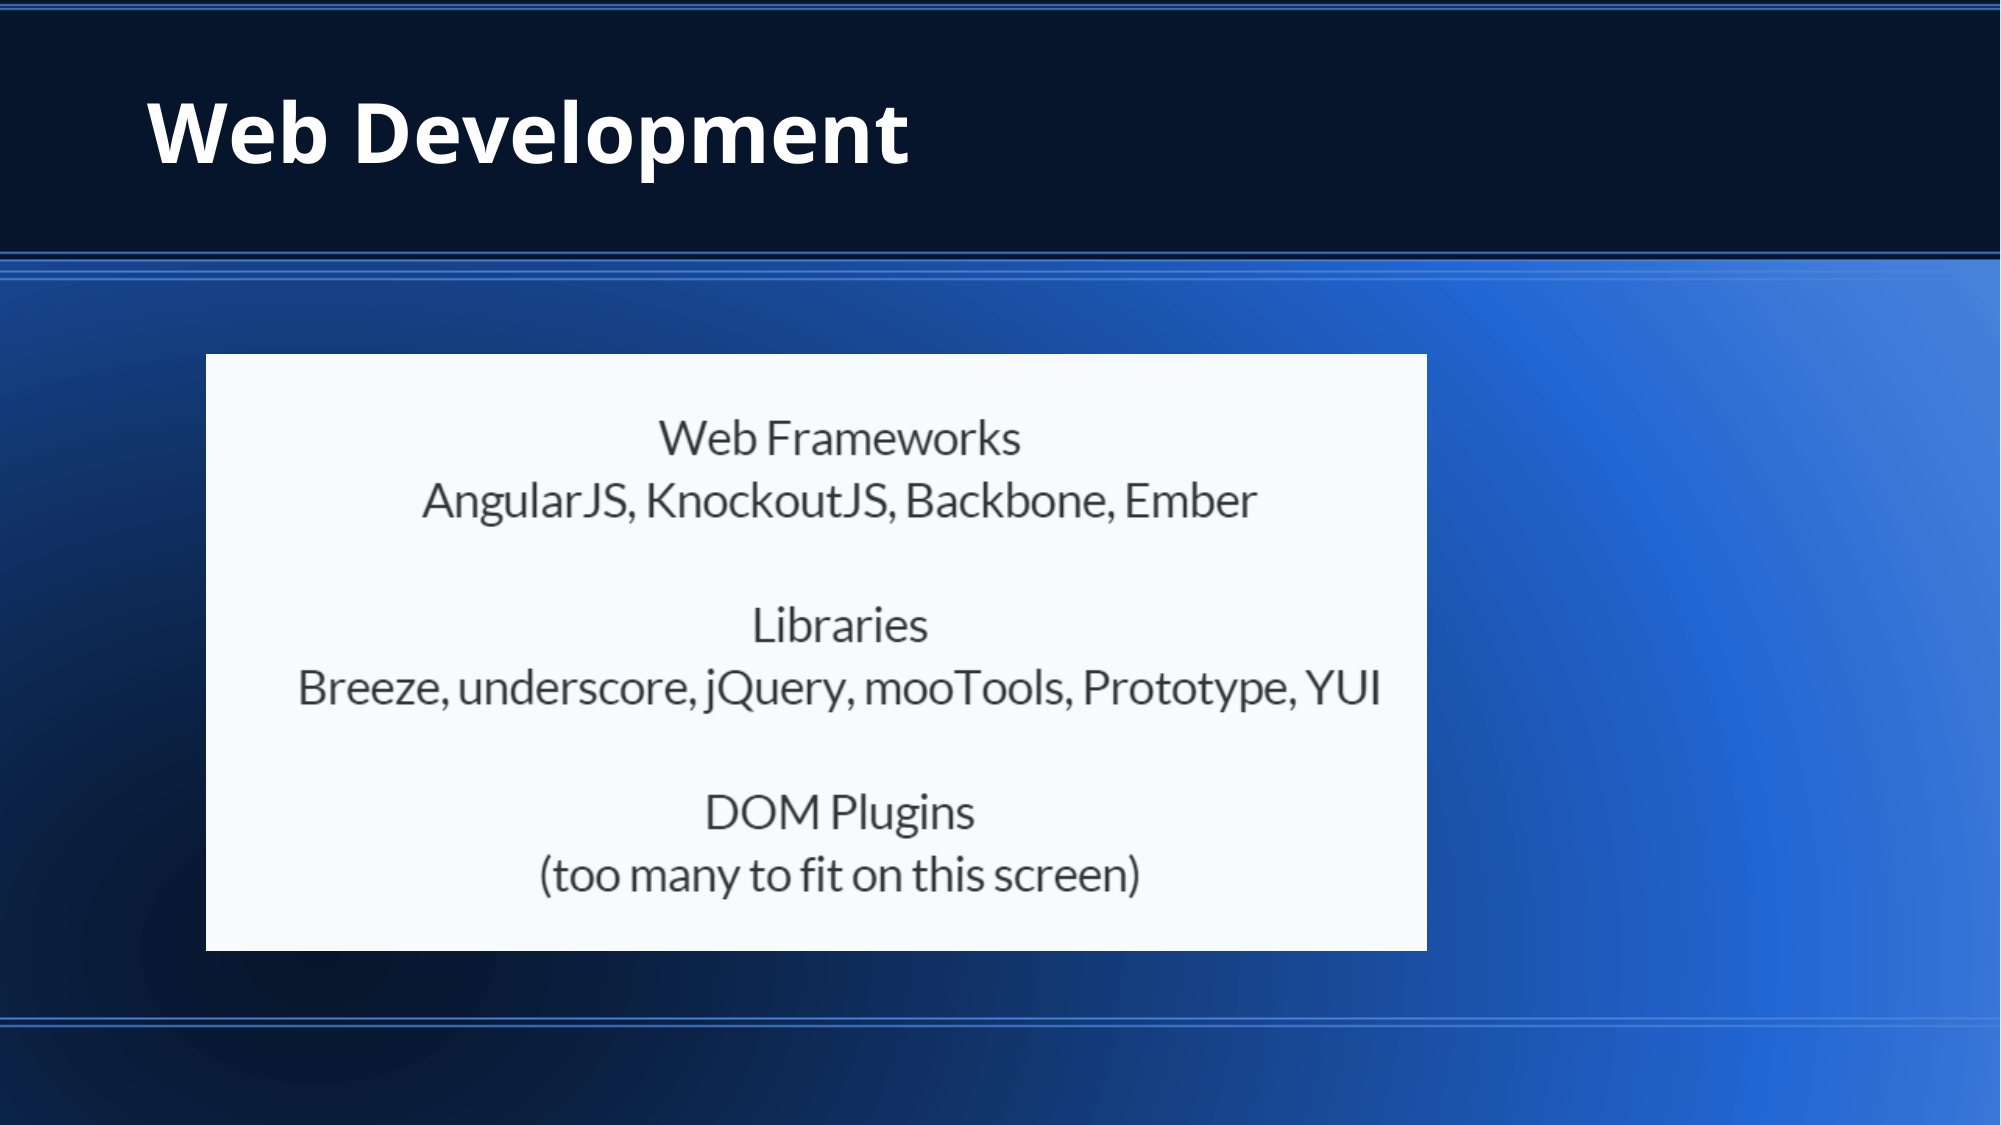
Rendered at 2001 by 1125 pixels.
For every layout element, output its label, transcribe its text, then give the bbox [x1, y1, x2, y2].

title Web Development [132, 73, 1868, 233]
picture [0, 0, 2001, 1125]
